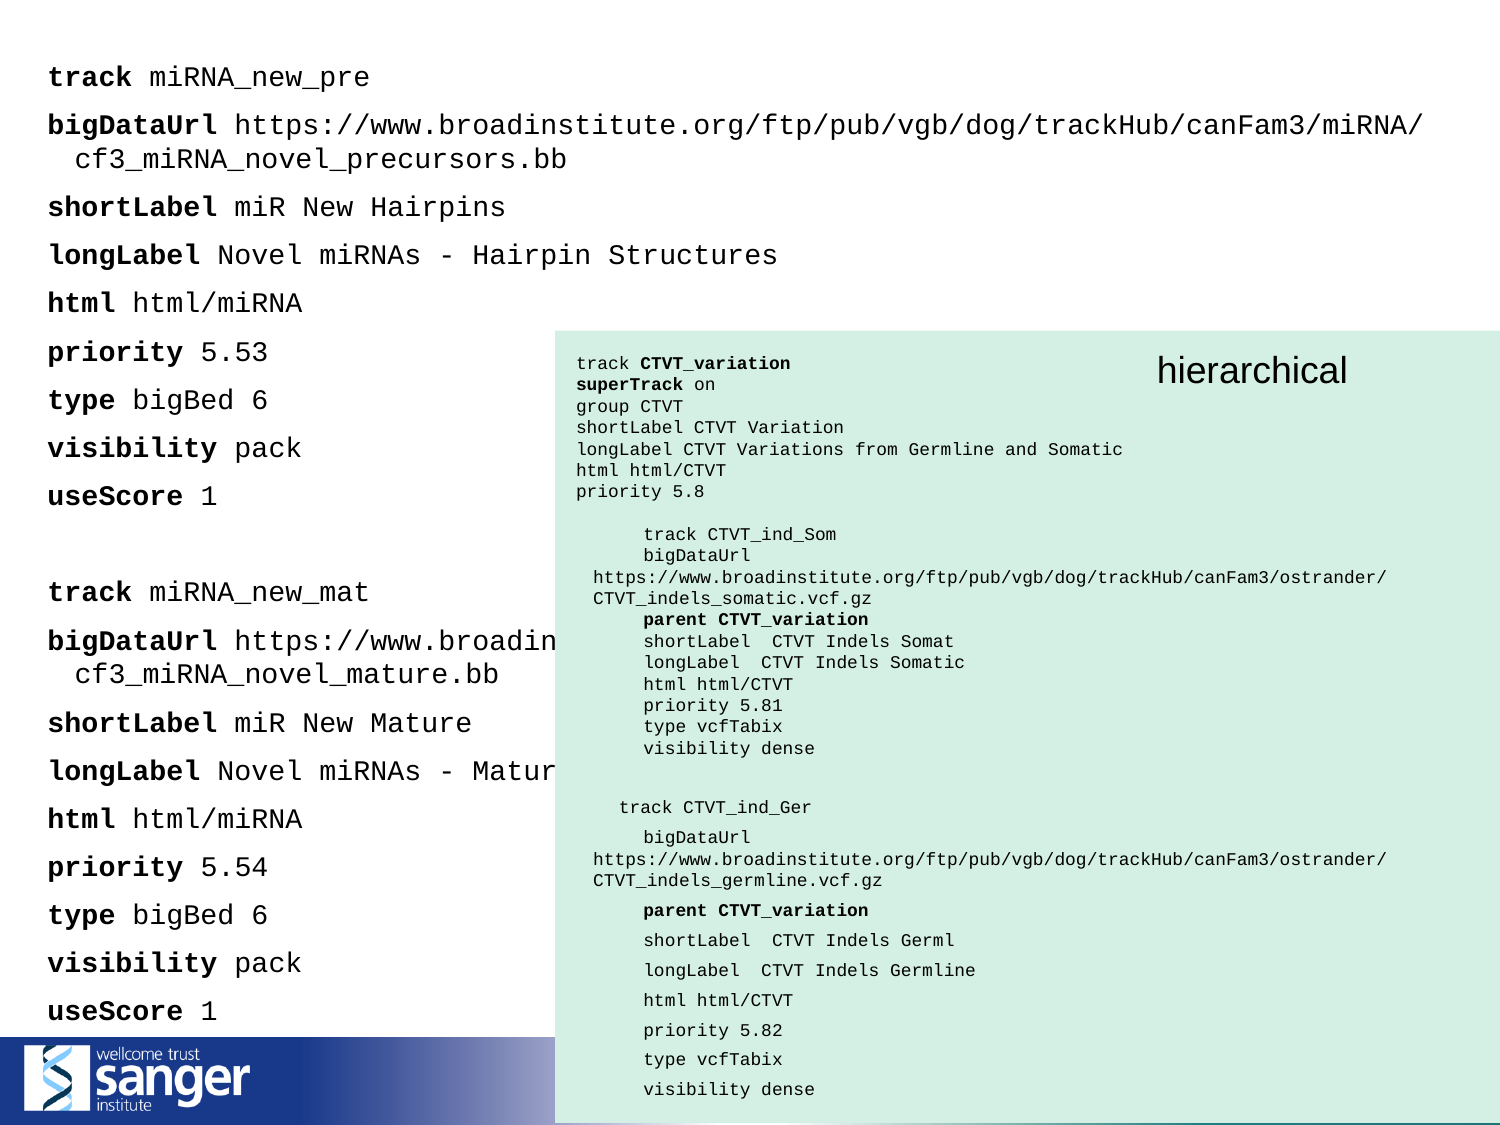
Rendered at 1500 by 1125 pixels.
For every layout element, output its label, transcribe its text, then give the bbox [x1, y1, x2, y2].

picture [0, 1037, 1500, 1125]
text_box track CTVT_variation superTrack on group CTVT shortLabel CTVT Variation longLabel CTVT Variations from Germline and Somatic html html/CTVT priority 5.8 track CTVT_ind_Som bigDataUrl https://www.broadinstitute.org/ftp/pub/vgb/dog/trackHub/canFam3/ostrander/CTVT_indels_somatic.vcf.gz parent CTVT_variation shortLabel CTVT Indels Somat longLabel CTVT Indels Somatic html html/CTVT priority 5.81 type vcfTabix visibility dense track CTVT_ind_Ger bigDataUrl https://www.broadinstitute.org/ftp/pub/vgb/dog/trackHub/canFam3/ostrander/CTVT_indels_germline.vcf.gz parent CTVT_variation shortLabel CTVT Indels Germl longLabel CTVT Indels Germline html html/CTVT priority 5.82 type vcfTabix visibility dense [555, 330, 1500, 1123]
text_box track miRNA_new_pre bigDataUrl https://www.broadinstitute.org/ftp/pub/vgb/dog/trackHub/canFam3/miRNA/cf3_miRNA_novel_precursors.bb shortLabel miR New Hairpins longLabel Novel miRNAs - Hairpin Structures html html/miRNA priority 5.53 type bigBed 6 visibility pack useScore 1 track miRNA_new_mat bigDataUrl https://www.broadinstitute.org/ftp/pub/vgb/dog/trackHub/canFam3/miRNA/cf3_miRNA_novel_mature.bb shortLabel miR New Mature longLabel Novel miRNAs - Mature Structures html html/miRNA priority 5.54 type bigBed 6 visibility pack useScore 1 [47, 58, 1489, 1028]
text_box hierarchical [1149, 338, 1356, 399]
